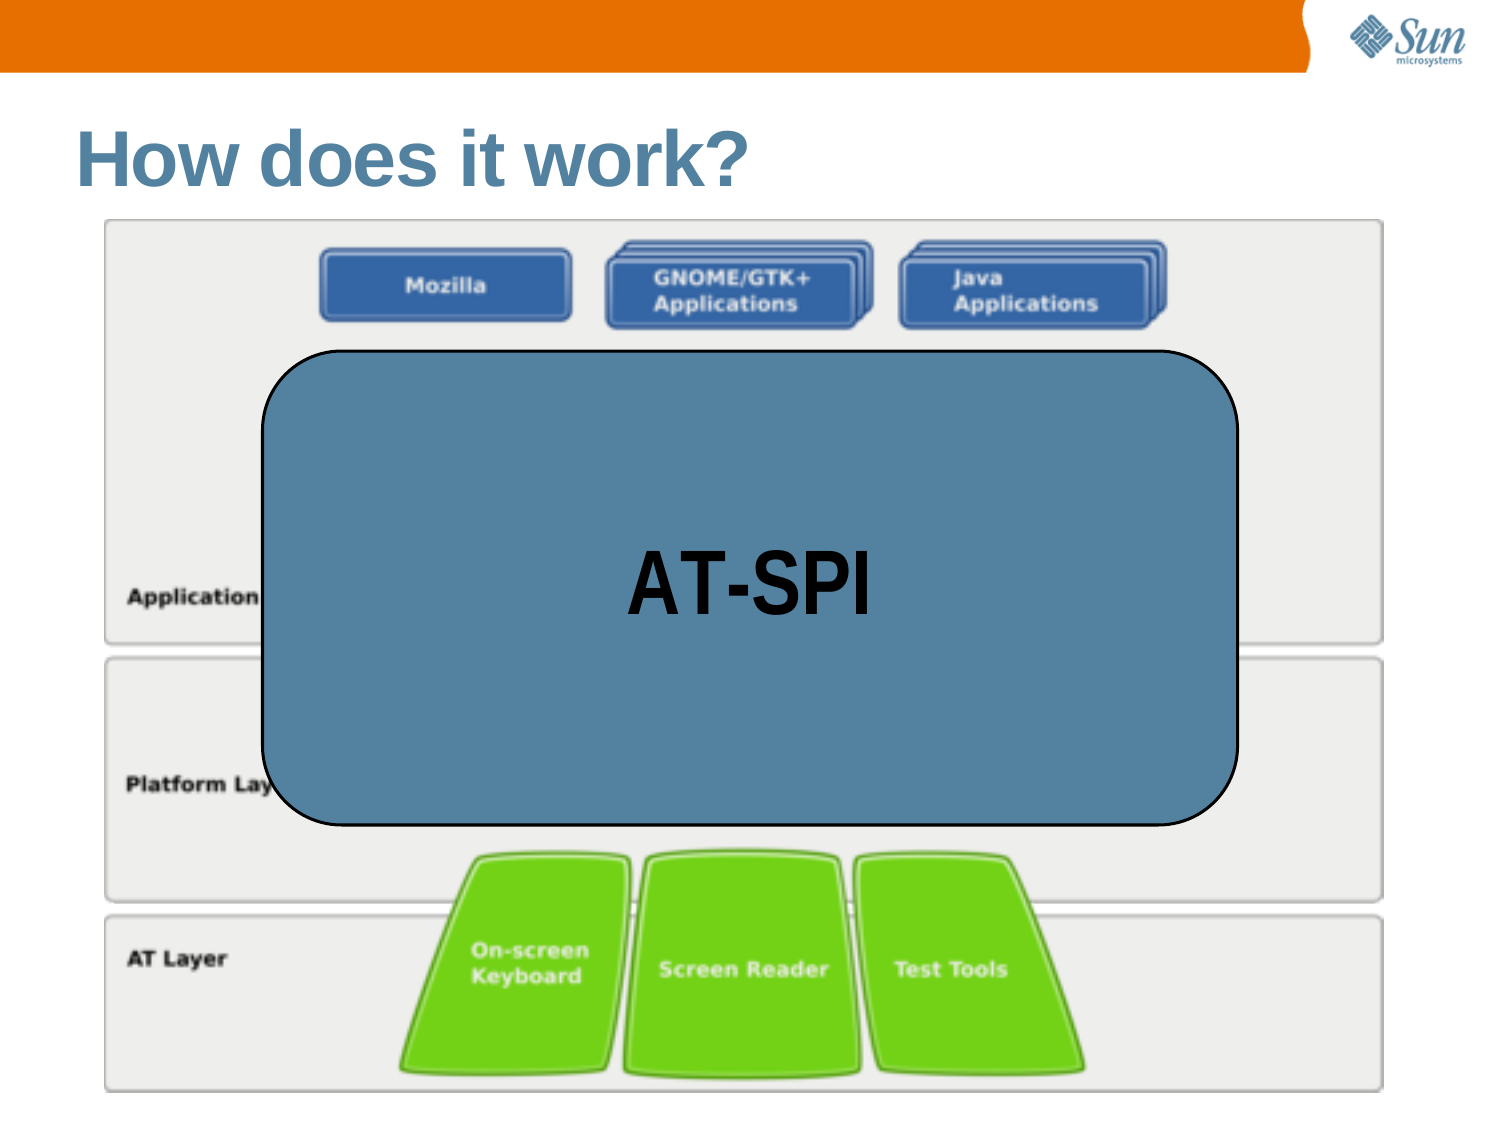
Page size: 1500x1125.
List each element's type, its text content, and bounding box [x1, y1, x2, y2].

picture [104, 219, 1384, 1093]
title How does it work? [75, 122, 1438, 228]
picture [0, 0, 1500, 75]
text_box AT-SPI [262, 351, 1238, 826]
